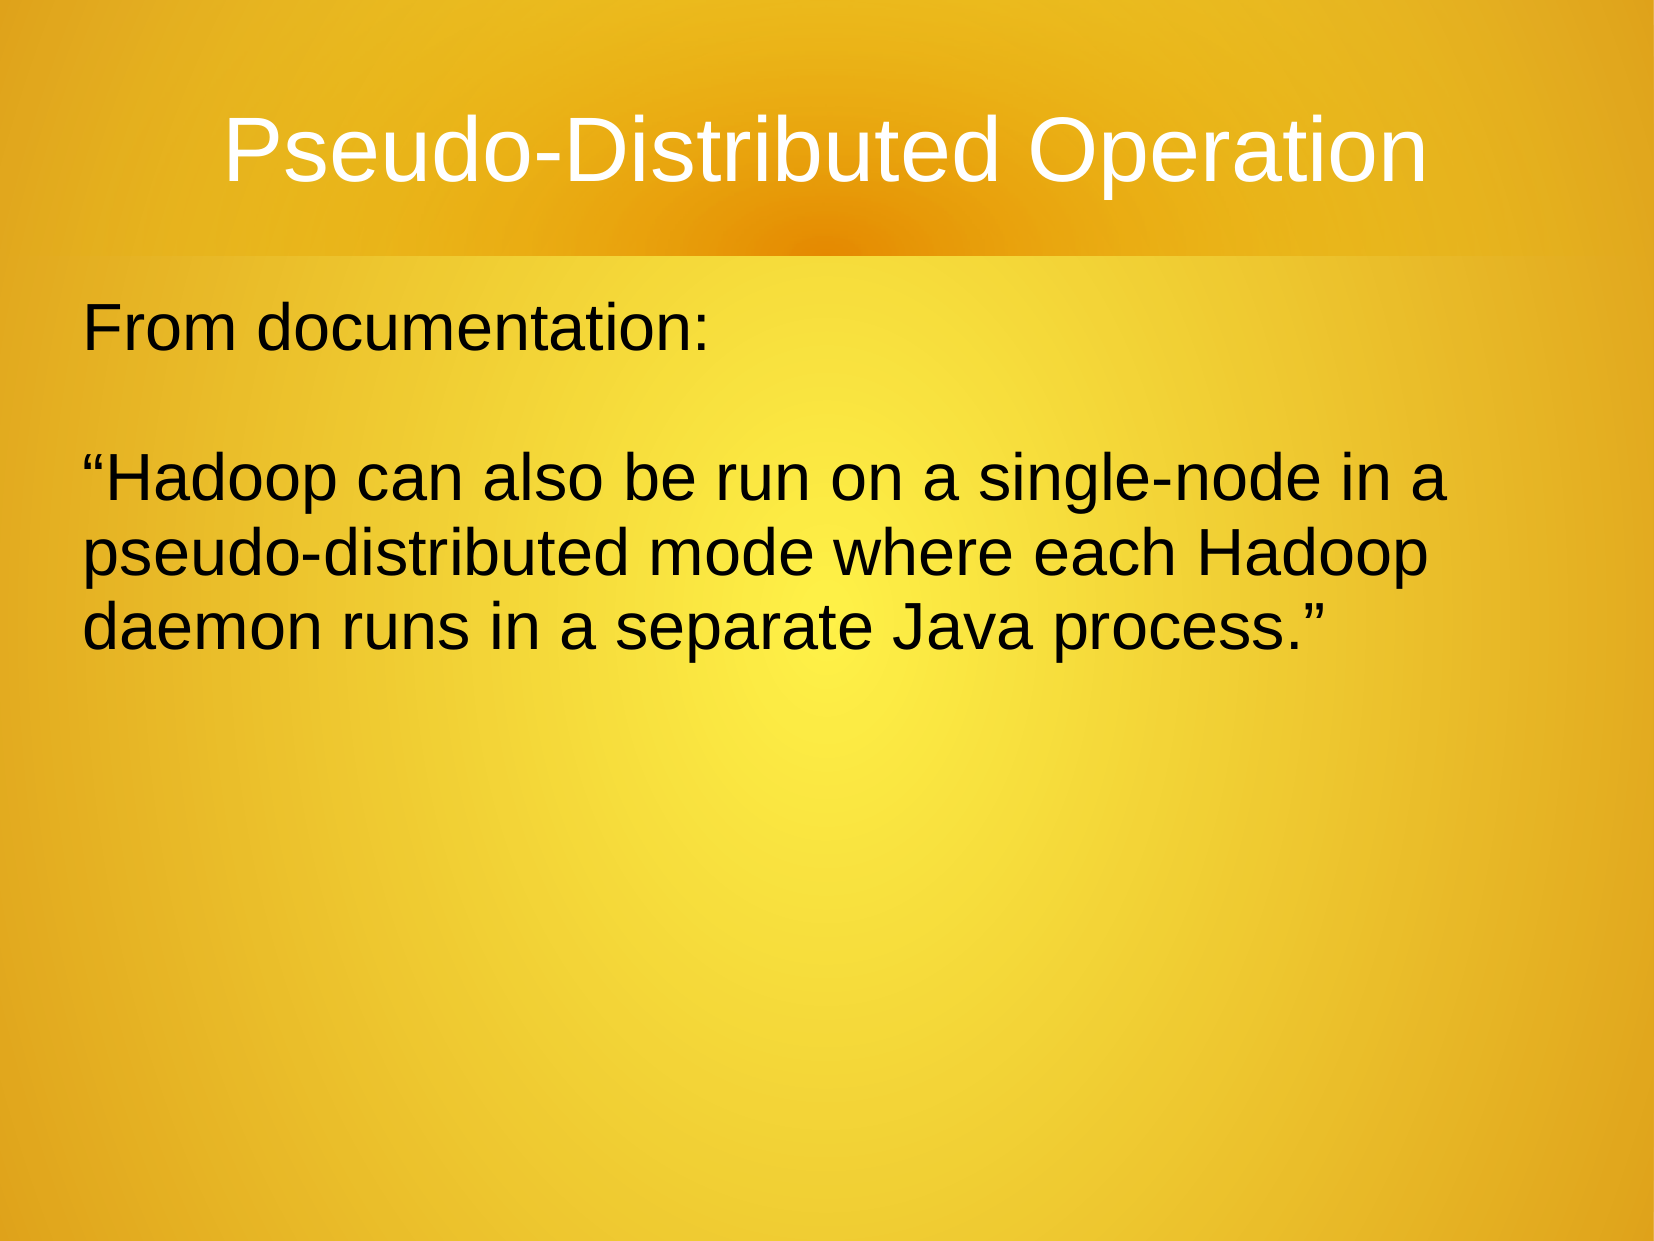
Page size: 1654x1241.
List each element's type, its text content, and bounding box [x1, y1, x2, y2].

subtitle From documentation: “Hadoop can also be run on a single-node in a pseudo-distributed mode where each Hadoop daemon runs in a separate Java process.” [82, 290, 1571, 1010]
title Pseudo-Distributed Operation [82, 47, 1571, 252]
